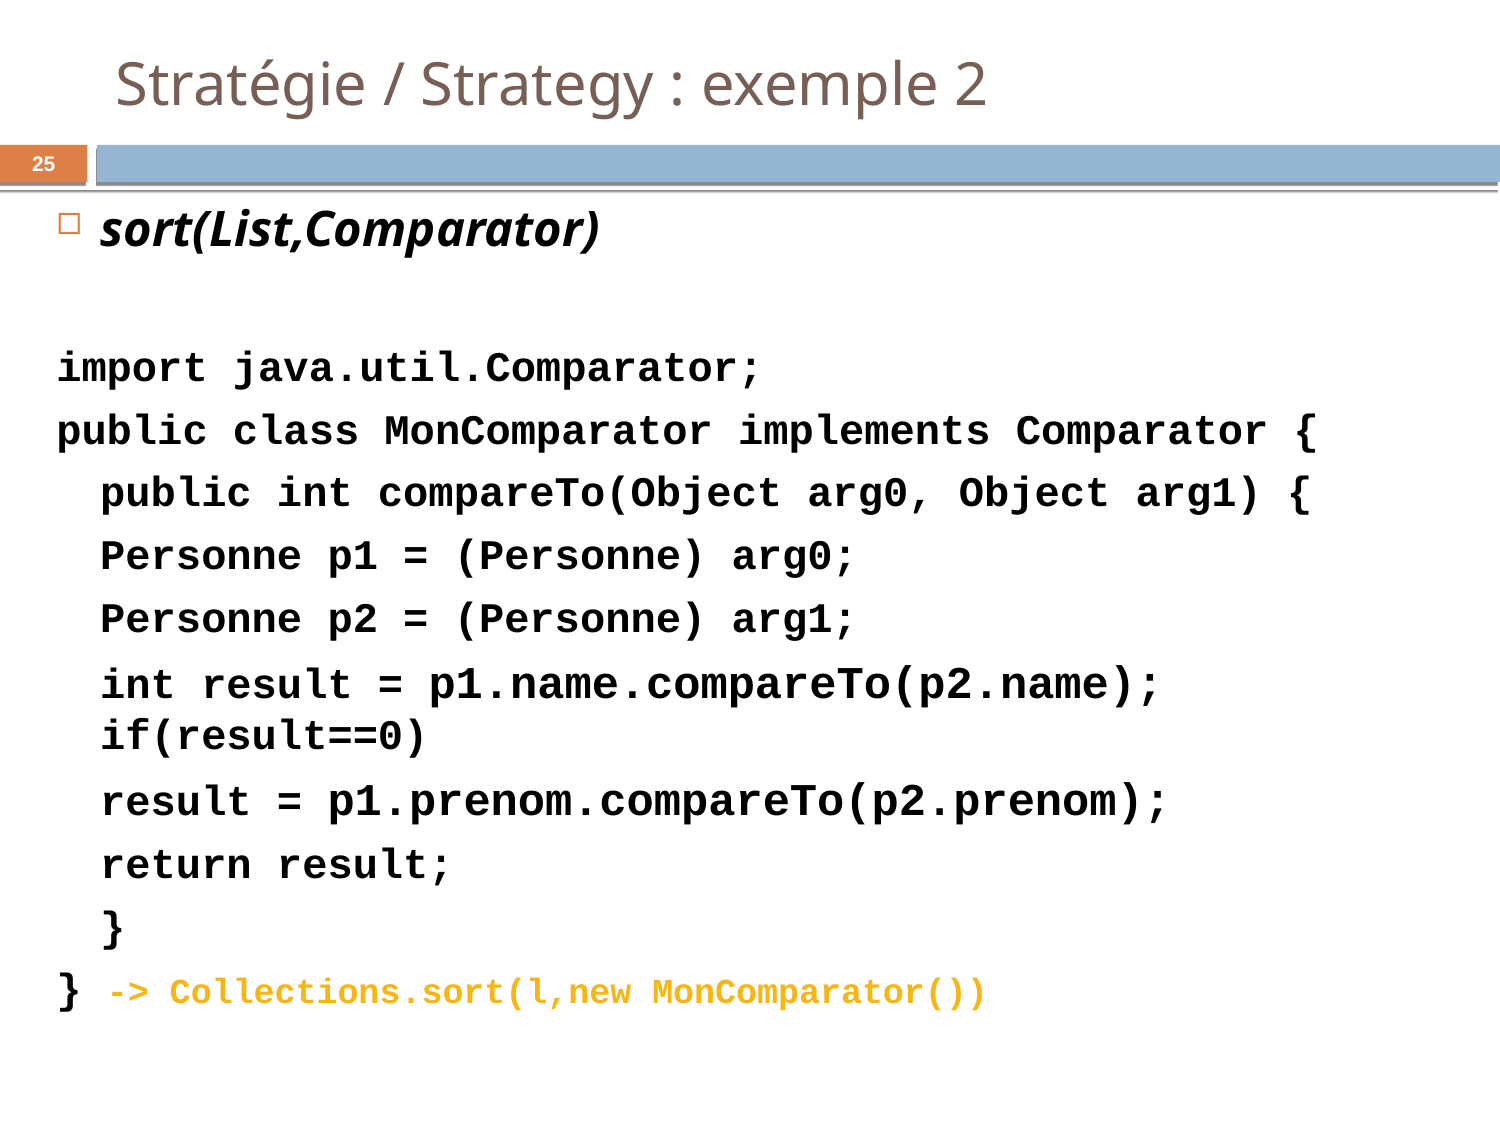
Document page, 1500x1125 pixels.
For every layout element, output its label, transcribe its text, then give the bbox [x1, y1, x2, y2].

title Stratégie / Strategy : exemple 2 [100, 37, 1438, 126]
list sort(List,Comparator) import java.util.Comparator; public class MonComparator implements Comparator { public int compareTo(Object arg0, Object arg1) { Personne p1 = (Personne) arg0; Personne p2 = (Personne) arg1; int result = p1.name.compareTo(p2.name); if(result==0) result = p1.prenom.compareTo(p2.prenom); return result; } } -> Collections.sort(l,new MonComparator()) [41, 190, 1500, 1024]
slide_number <numéro> [0, 143, 88, 184]
